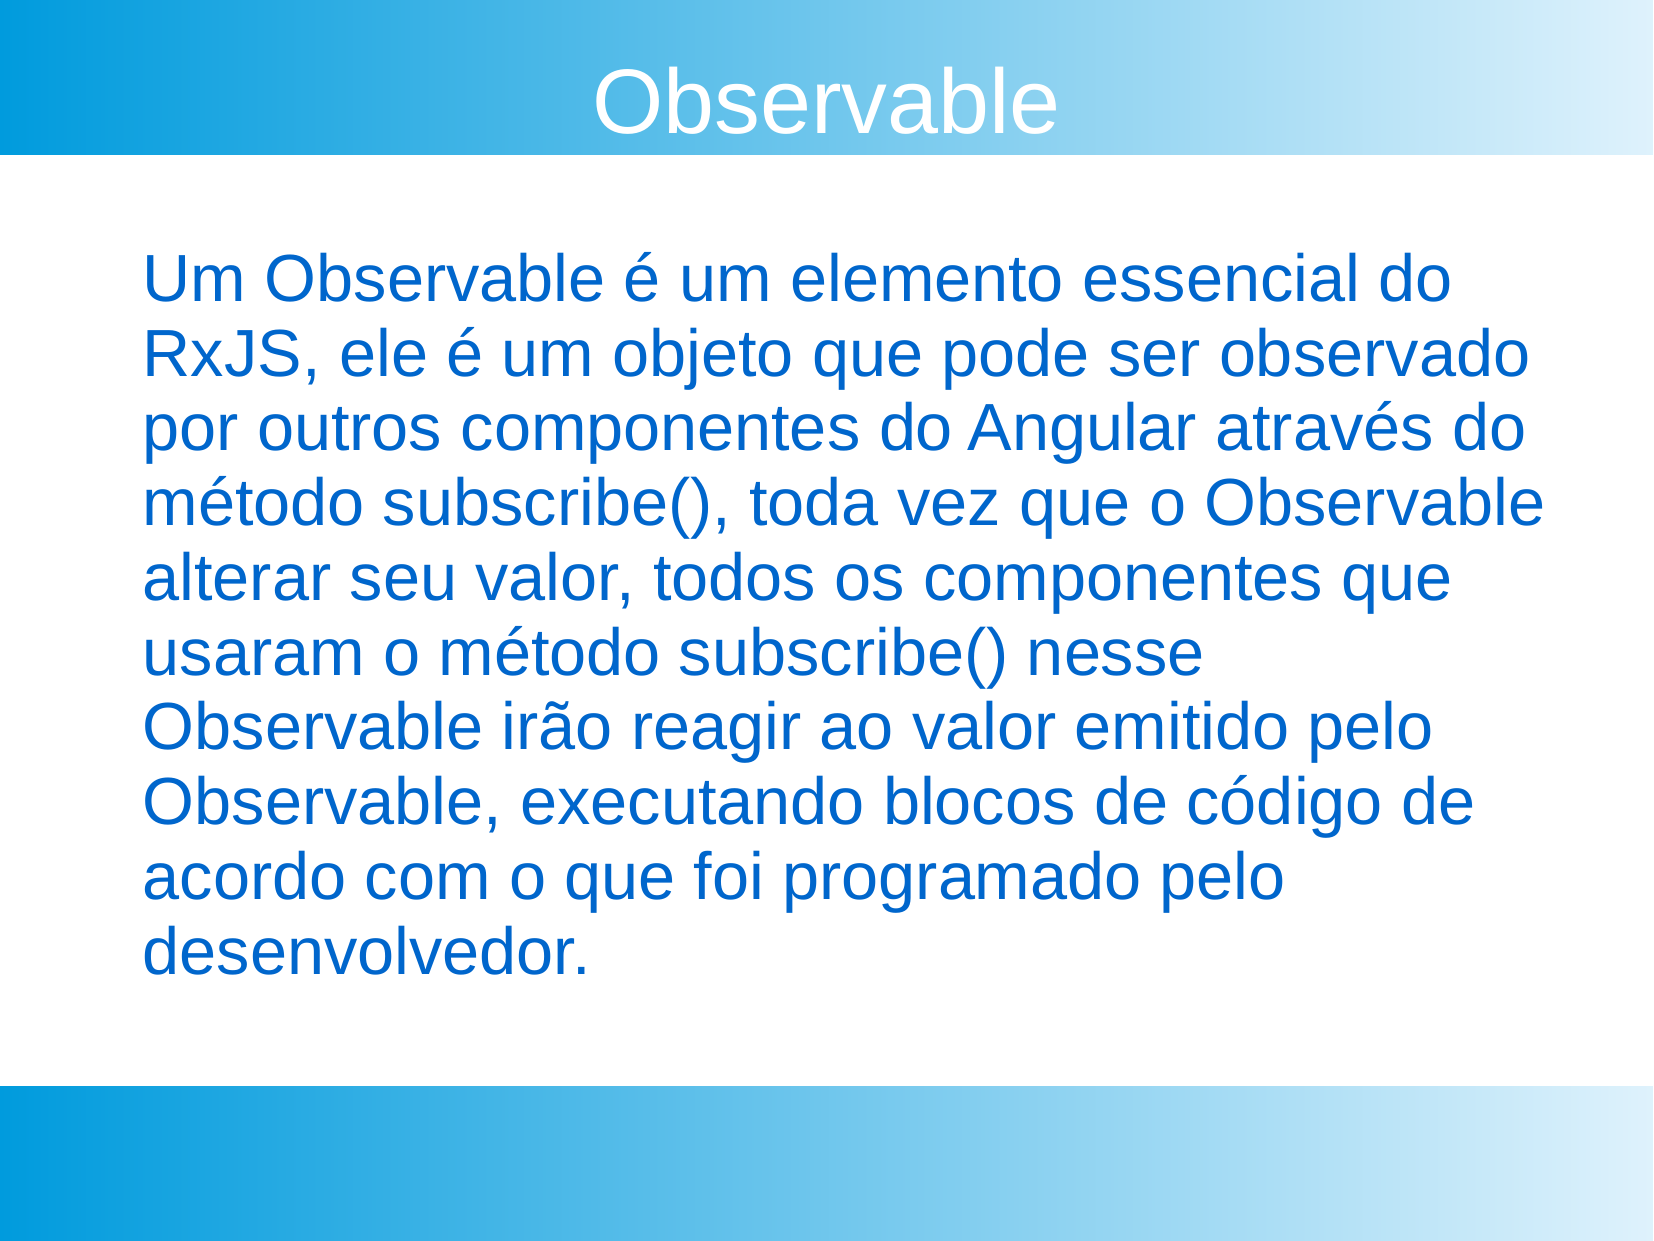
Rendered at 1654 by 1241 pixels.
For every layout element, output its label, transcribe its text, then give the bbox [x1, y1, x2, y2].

title Observable [82, 49, 1571, 155]
list Um Observable é um elemento essencial do RxJS, ele é um objeto que pode ser observado por outros componentes do Angular através do método subscribe(), toda vez que o Observable alterar seu valor, todos os componentes que usaram o método subscribe() nesse Observable irão reagir ao valor emitido pelo Observable, executando blocos de código de acordo com o que foi programado pelo desenvolvedor. [71, 240, 1561, 961]
